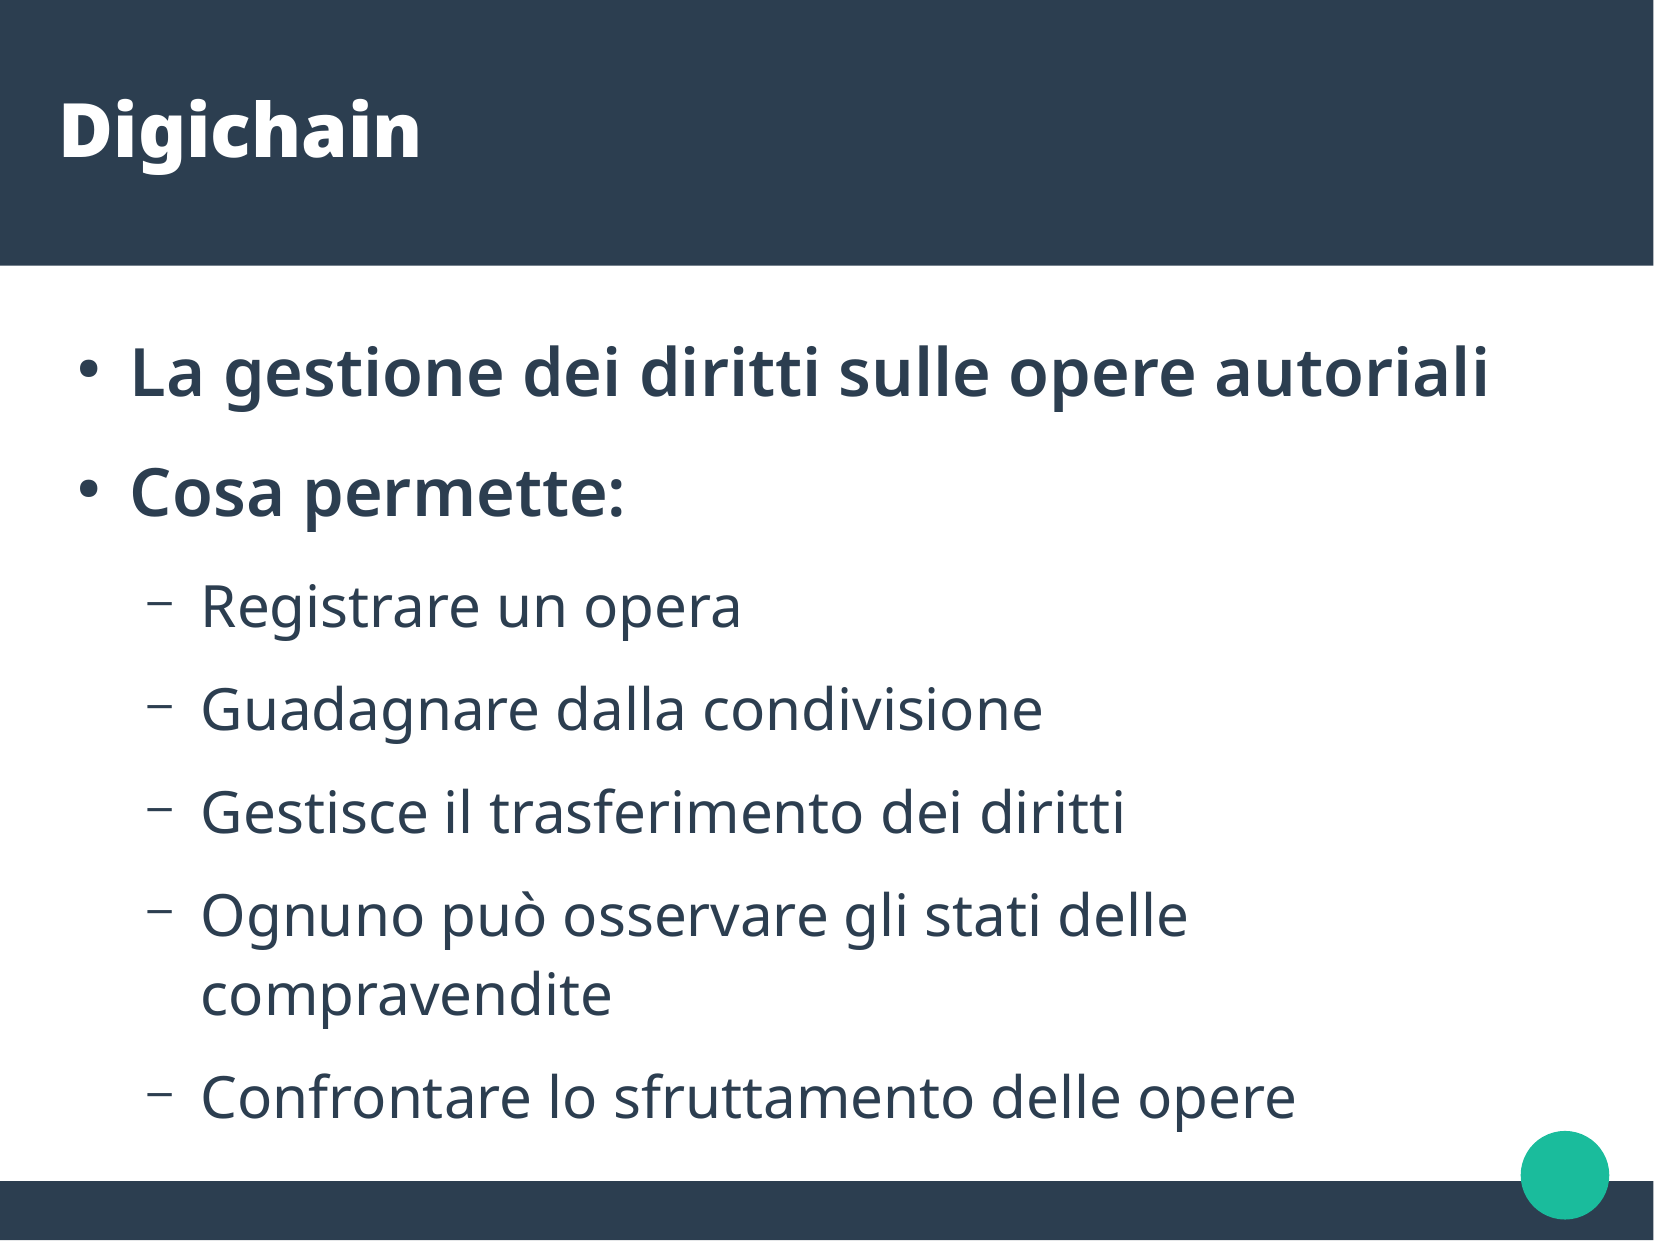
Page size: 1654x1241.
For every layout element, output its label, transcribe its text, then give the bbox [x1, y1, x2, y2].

title Digichain [59, 49, 1595, 207]
list La gestione dei diritti sulle opere autoriali Cosa permette: Registrare un opera Guadagnare dalla condivisione Gestisce il trasferimento dei diritti Ognuno può osservare gli stati delle compravendite Confrontare lo sfruttamento delle opere [59, 324, 1595, 1152]
